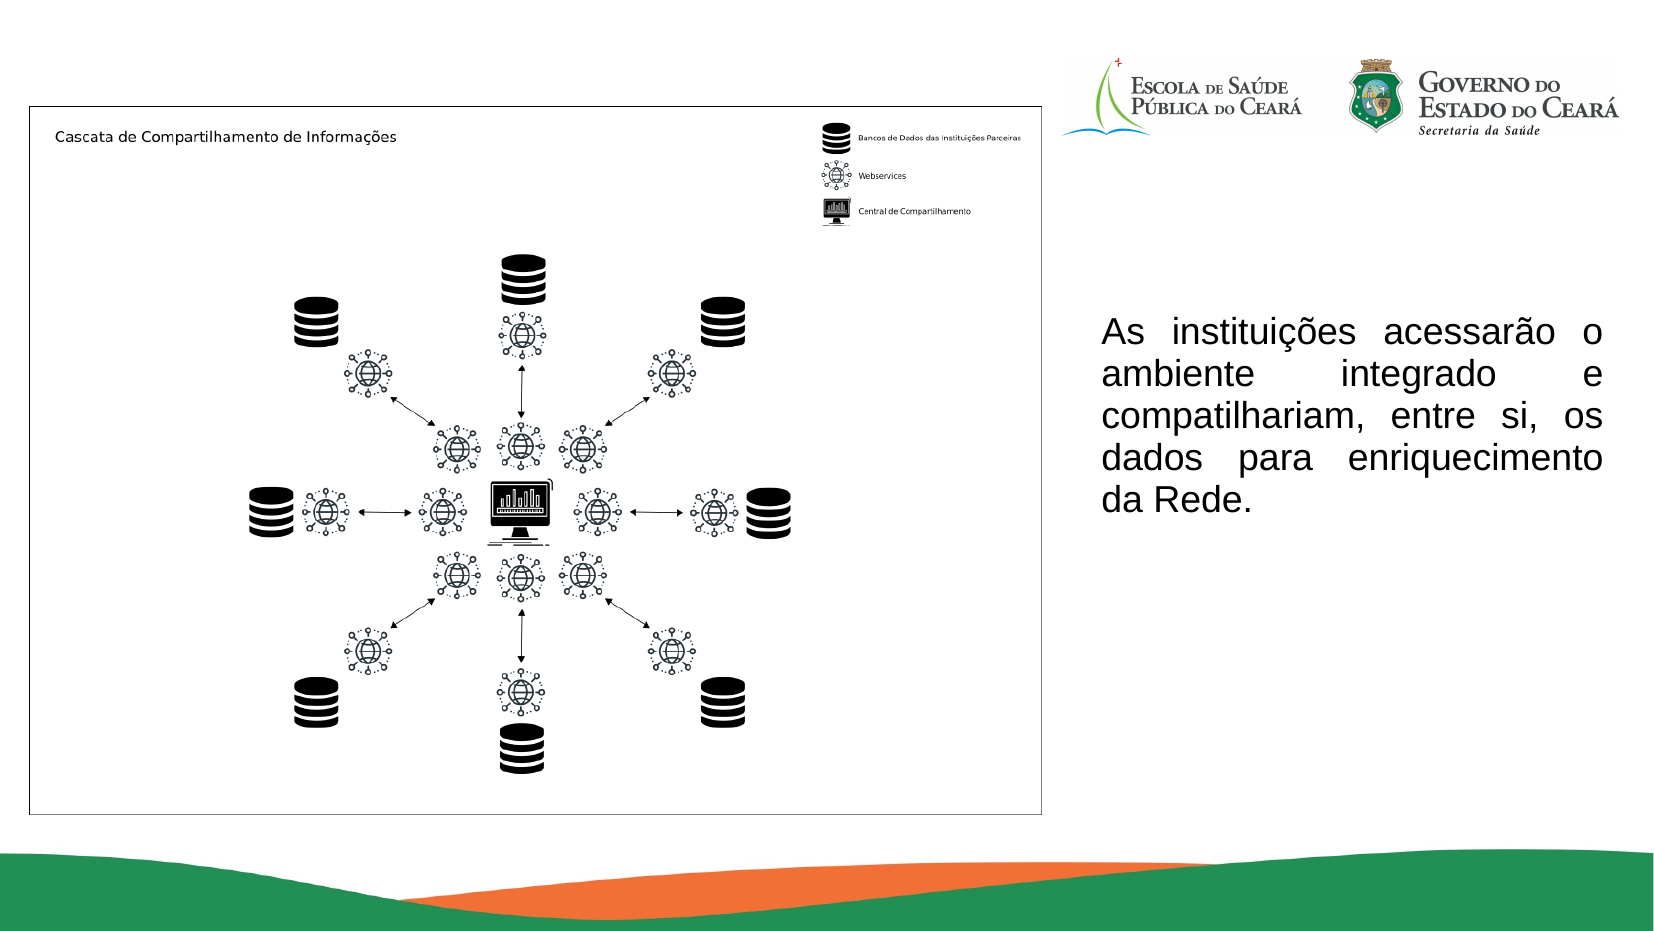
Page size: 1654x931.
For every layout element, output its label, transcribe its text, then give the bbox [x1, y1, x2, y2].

text_box As instituições acessarão o ambiente integrado e compatilhariam, entre si, os dados para enriquecimento da Rede. [1086, 177, 1619, 650]
picture [0, 106, 1654, 931]
picture [1061, 58, 1619, 136]
